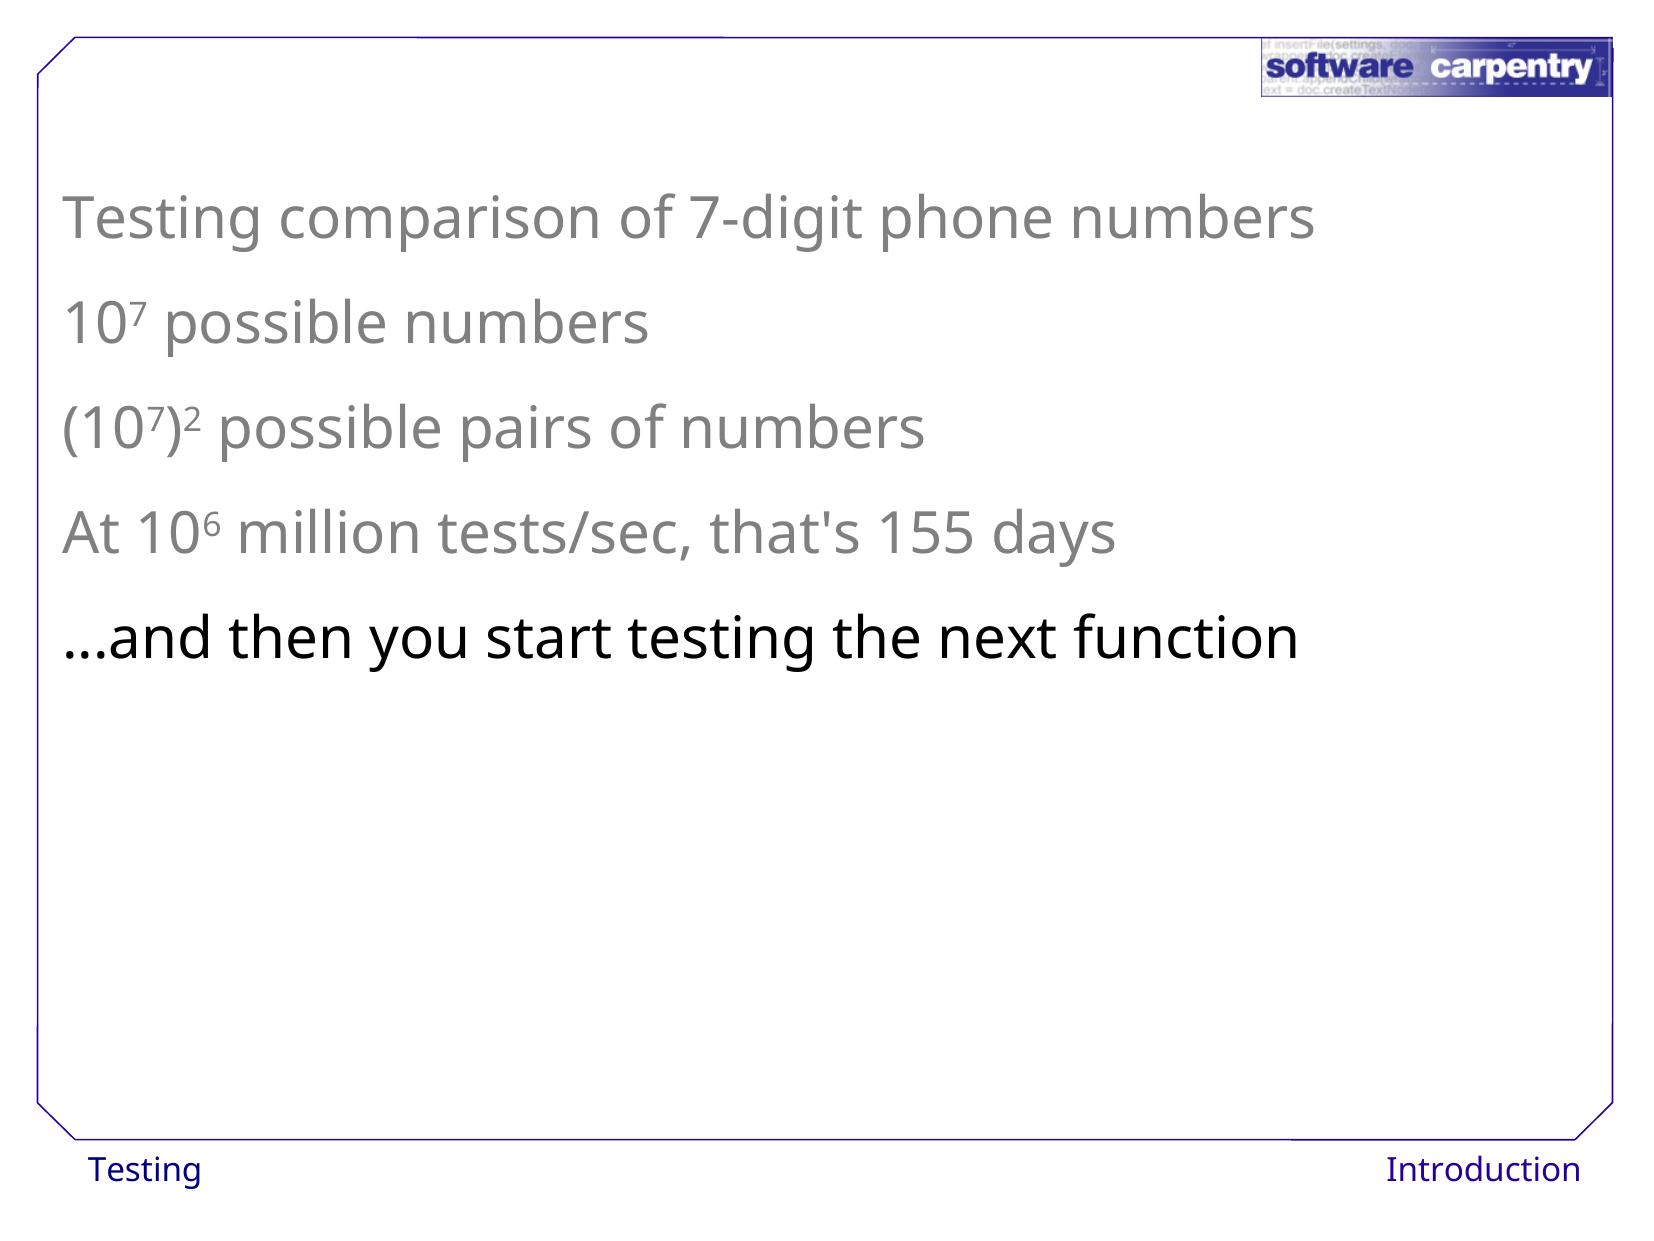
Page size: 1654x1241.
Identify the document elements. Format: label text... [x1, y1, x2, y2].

picture [1261, 39, 1613, 97]
text_box Testing comparison of 7-digit phone numbers 107 possible numbers (107)2 possible pairs of numbers At 106 million tests/sec, that's 155 days ...and then you start testing the next function [47, 138, 1482, 679]
